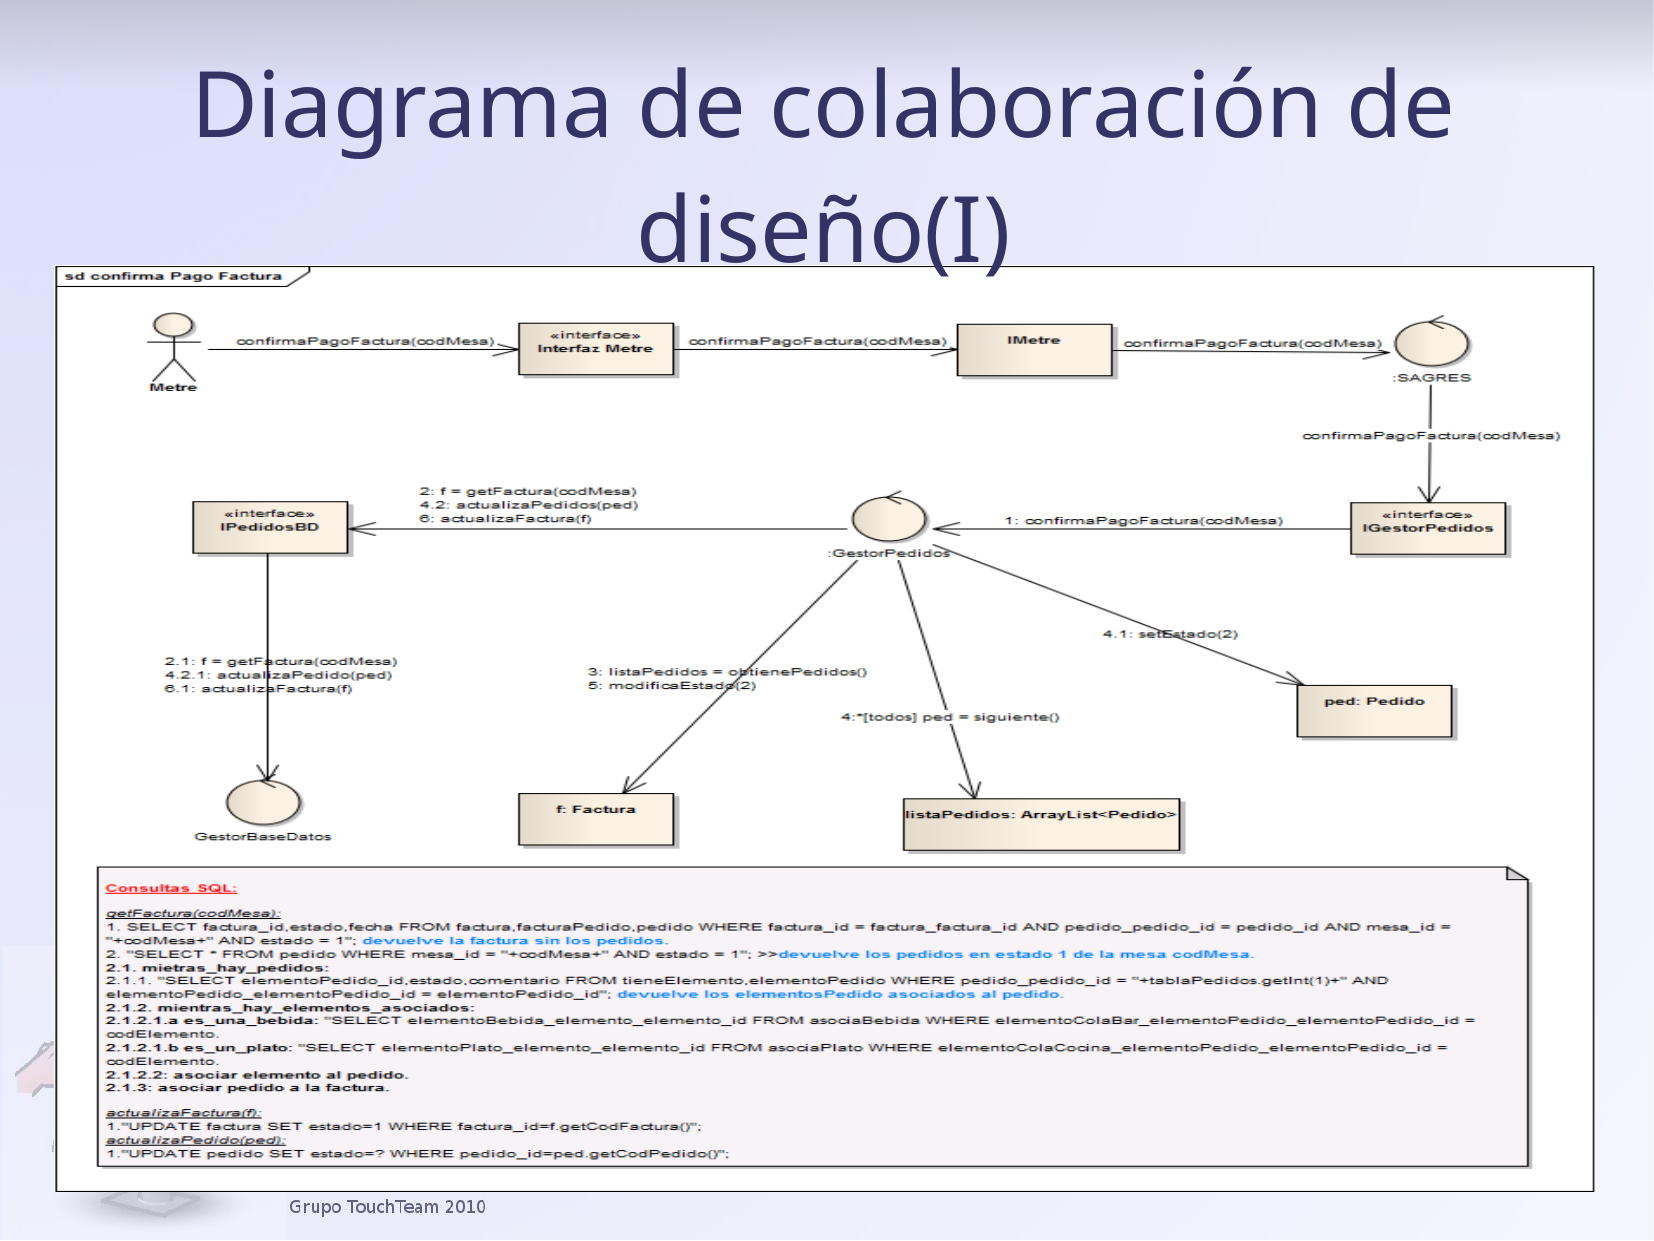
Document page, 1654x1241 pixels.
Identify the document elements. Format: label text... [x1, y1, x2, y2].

picture [0, 0, 1654, 1241]
title Diagrama de colaboración de diseño(I) [82, 4, 1565, 325]
